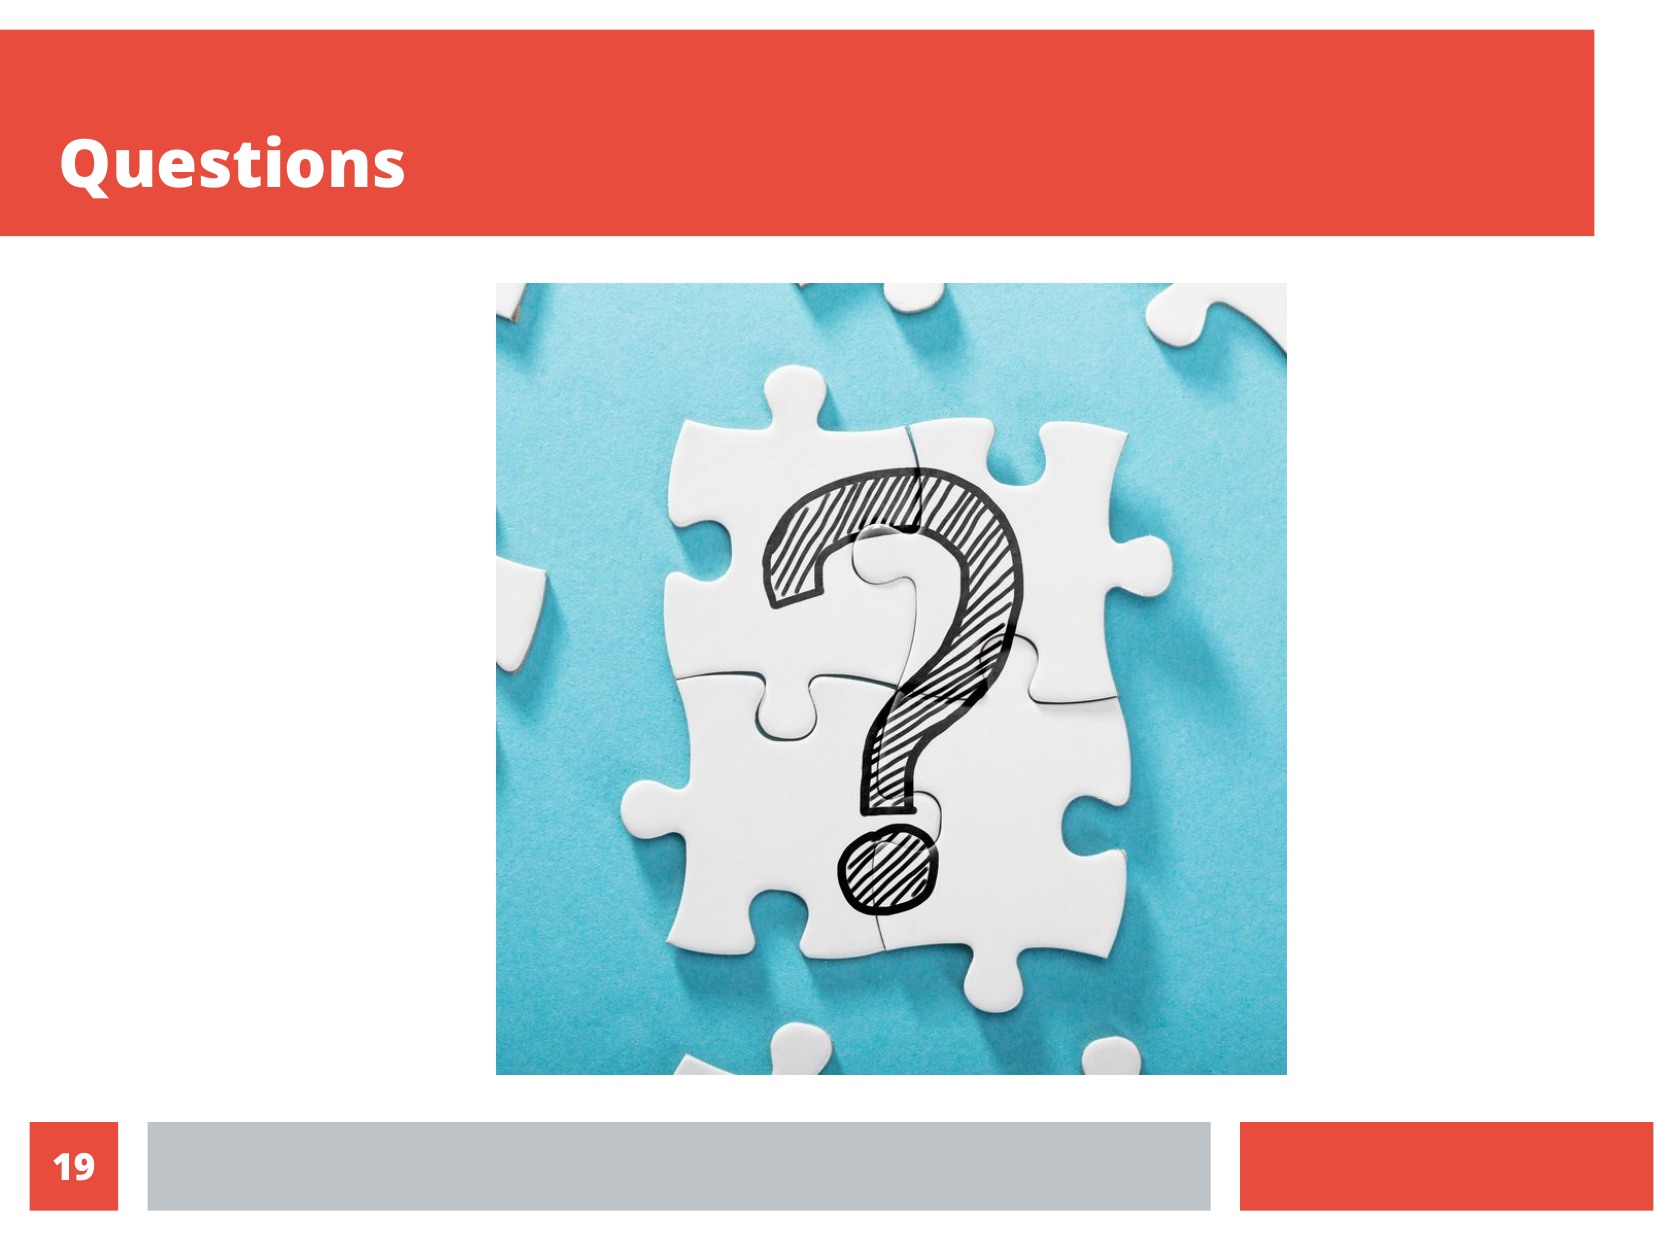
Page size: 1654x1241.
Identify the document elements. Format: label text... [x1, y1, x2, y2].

picture [496, 283, 1287, 1075]
title Questions [59, 59, 1595, 207]
